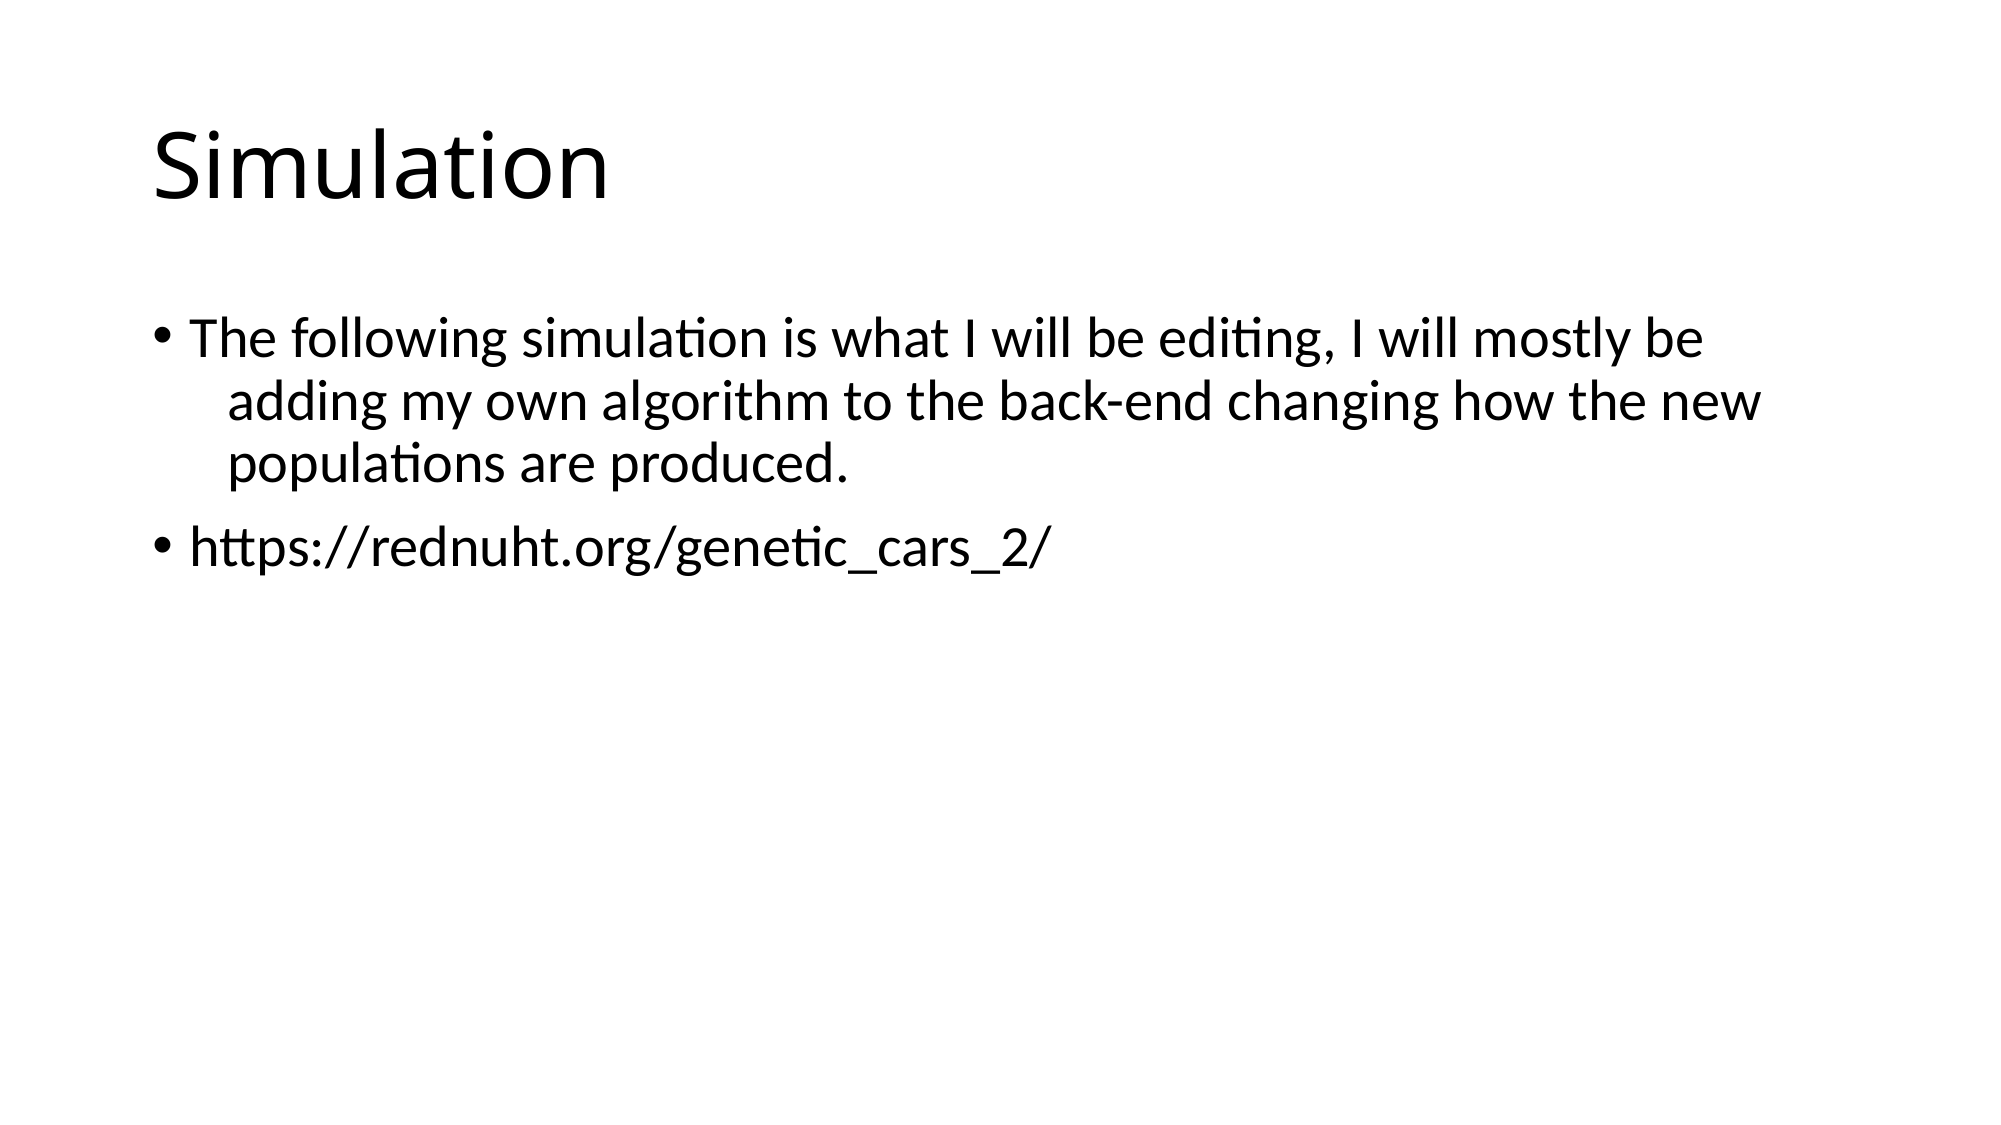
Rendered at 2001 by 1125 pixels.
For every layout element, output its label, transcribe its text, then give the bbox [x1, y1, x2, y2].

title Simulation [137, 59, 1863, 278]
list The following simulation is what I will be editing, I will mostly be adding my own algorithm to the back-end changing how the new populations are produced. https://rednuht.org/genetic_cars_2/ [137, 299, 1863, 1014]
